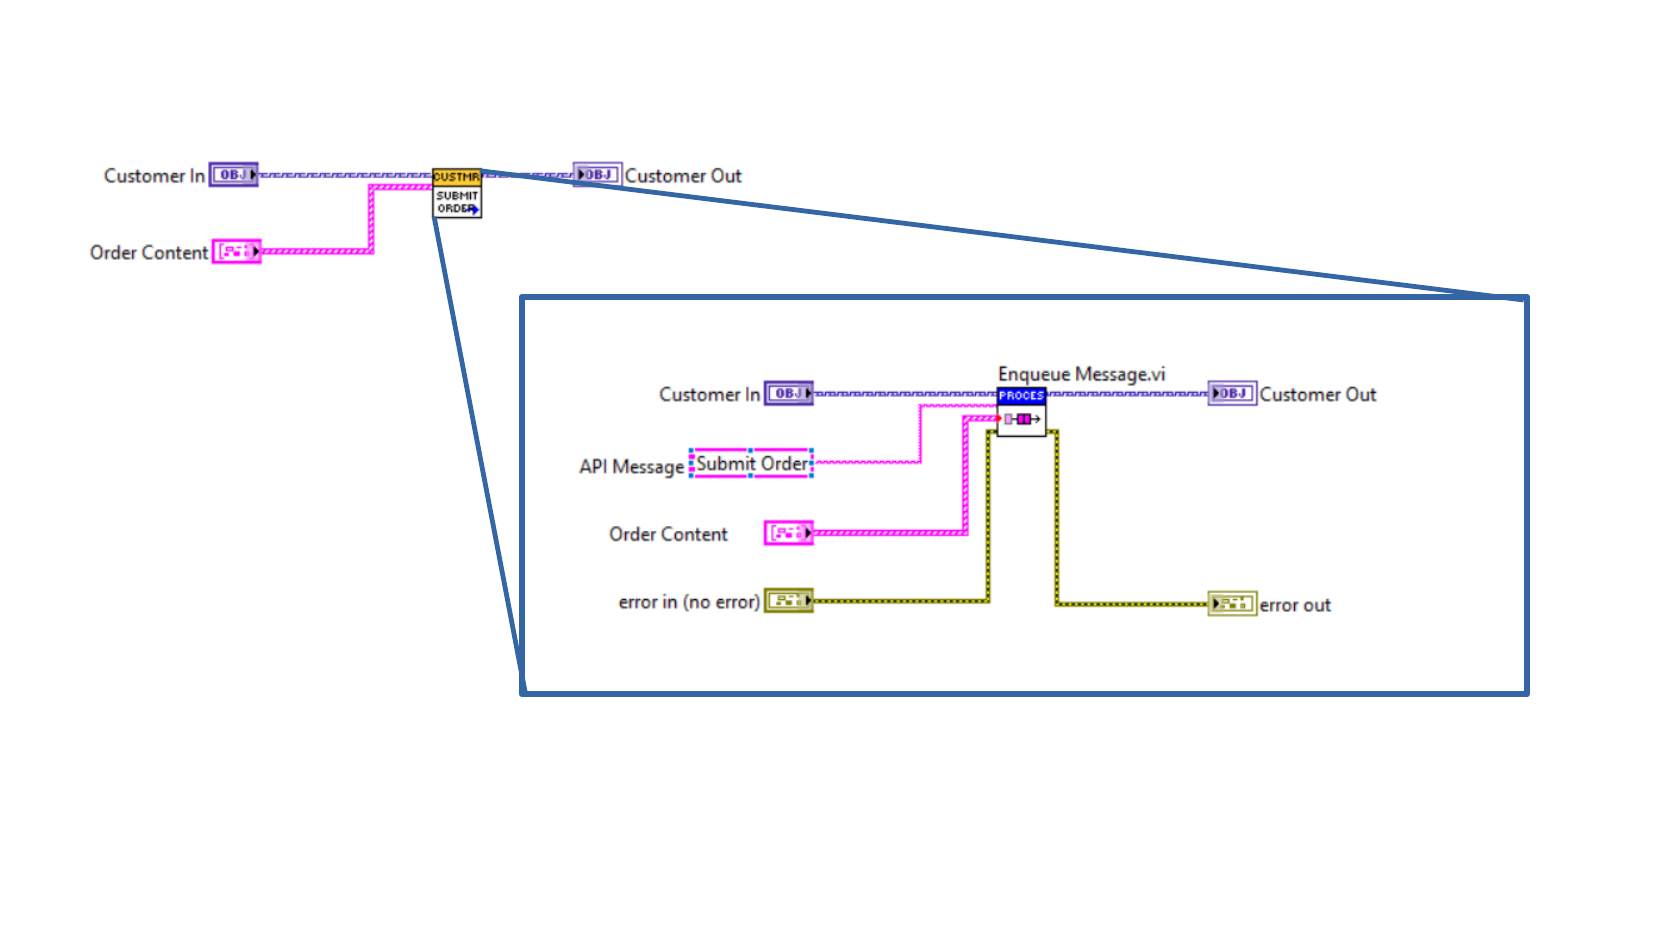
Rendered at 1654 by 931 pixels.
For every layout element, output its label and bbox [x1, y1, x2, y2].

picture [37, 74, 824, 370]
picture [525, 300, 1524, 692]
